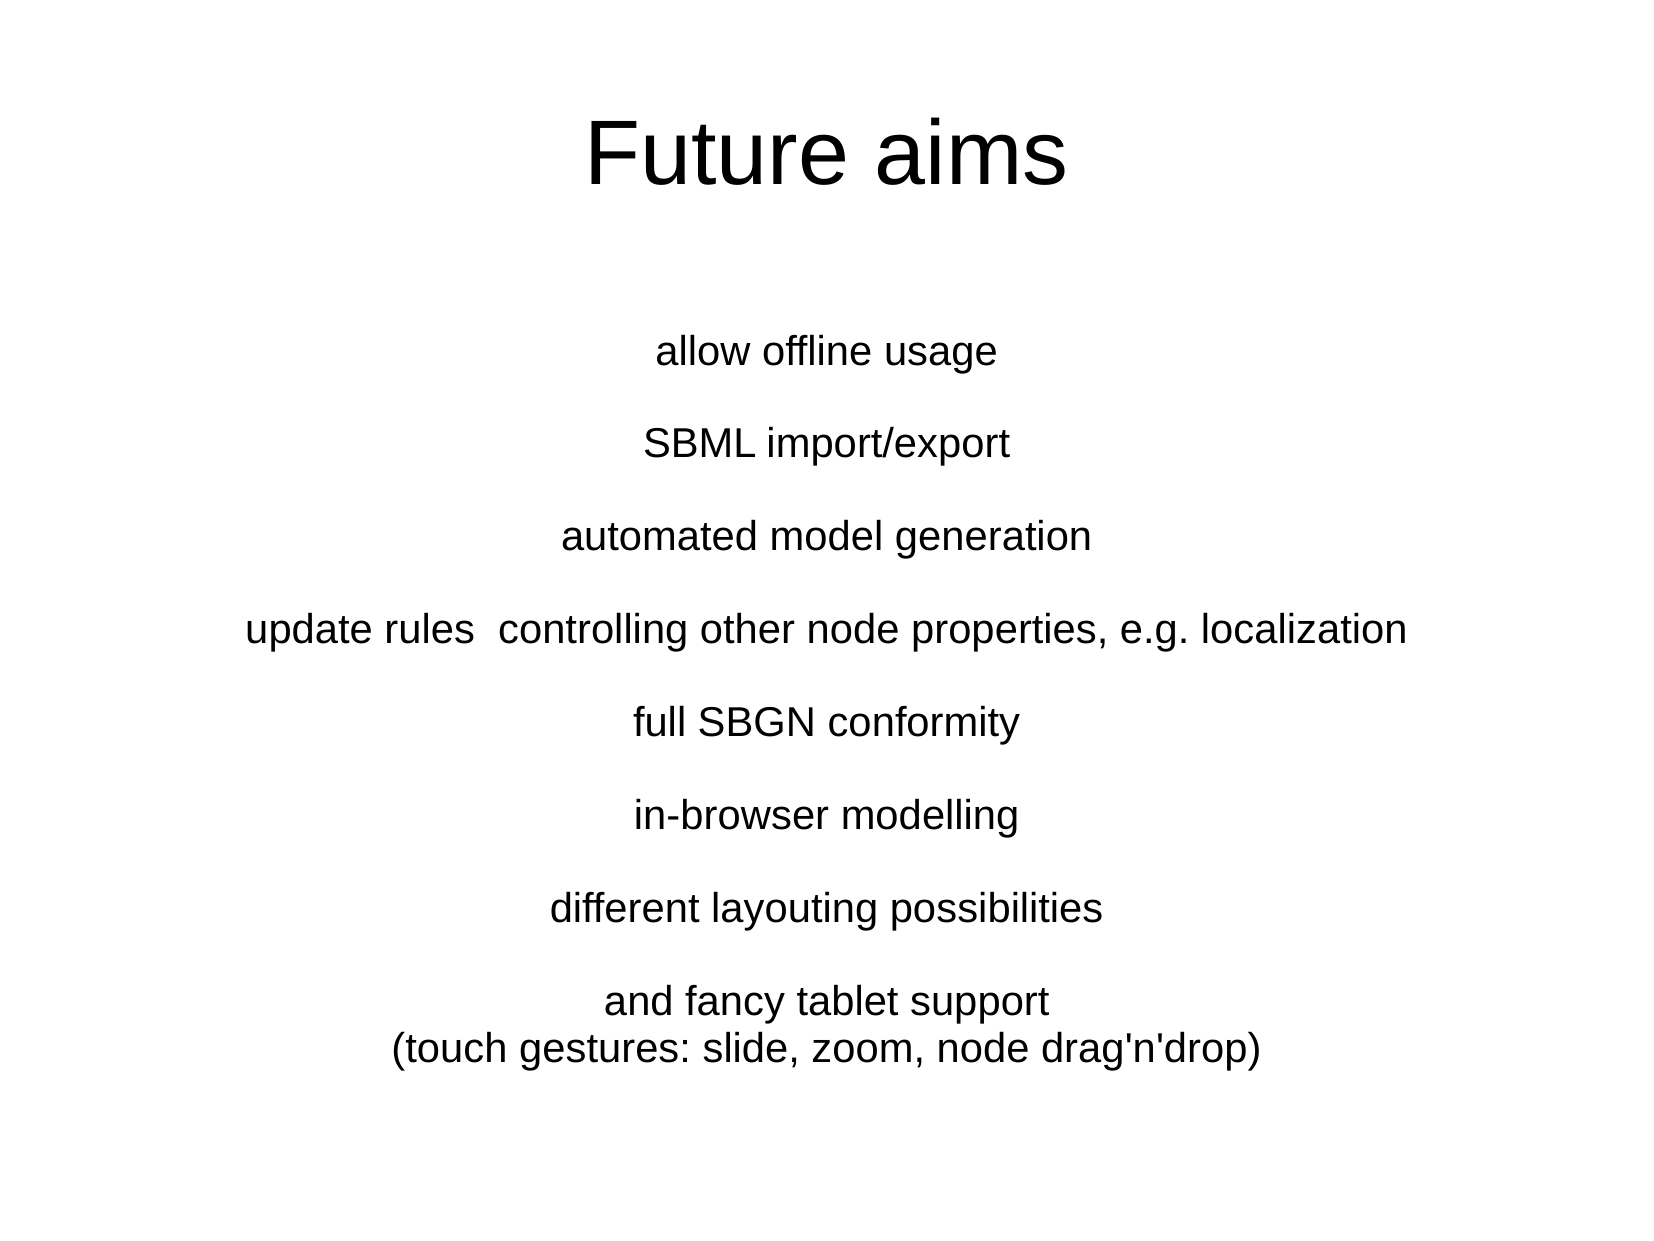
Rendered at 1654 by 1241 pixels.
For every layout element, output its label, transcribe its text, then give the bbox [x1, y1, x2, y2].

subtitle allow offline usage SBML import/export automated model generation update rules controlling other node properties, e.g. localization full SBGN conformity in-browser modelling different layouting possibilities and fancy tablet support (touch gestures: slide, zoom, node drag'n'drop) [82, 297, 1571, 1101]
title Future aims [82, 56, 1571, 250]
